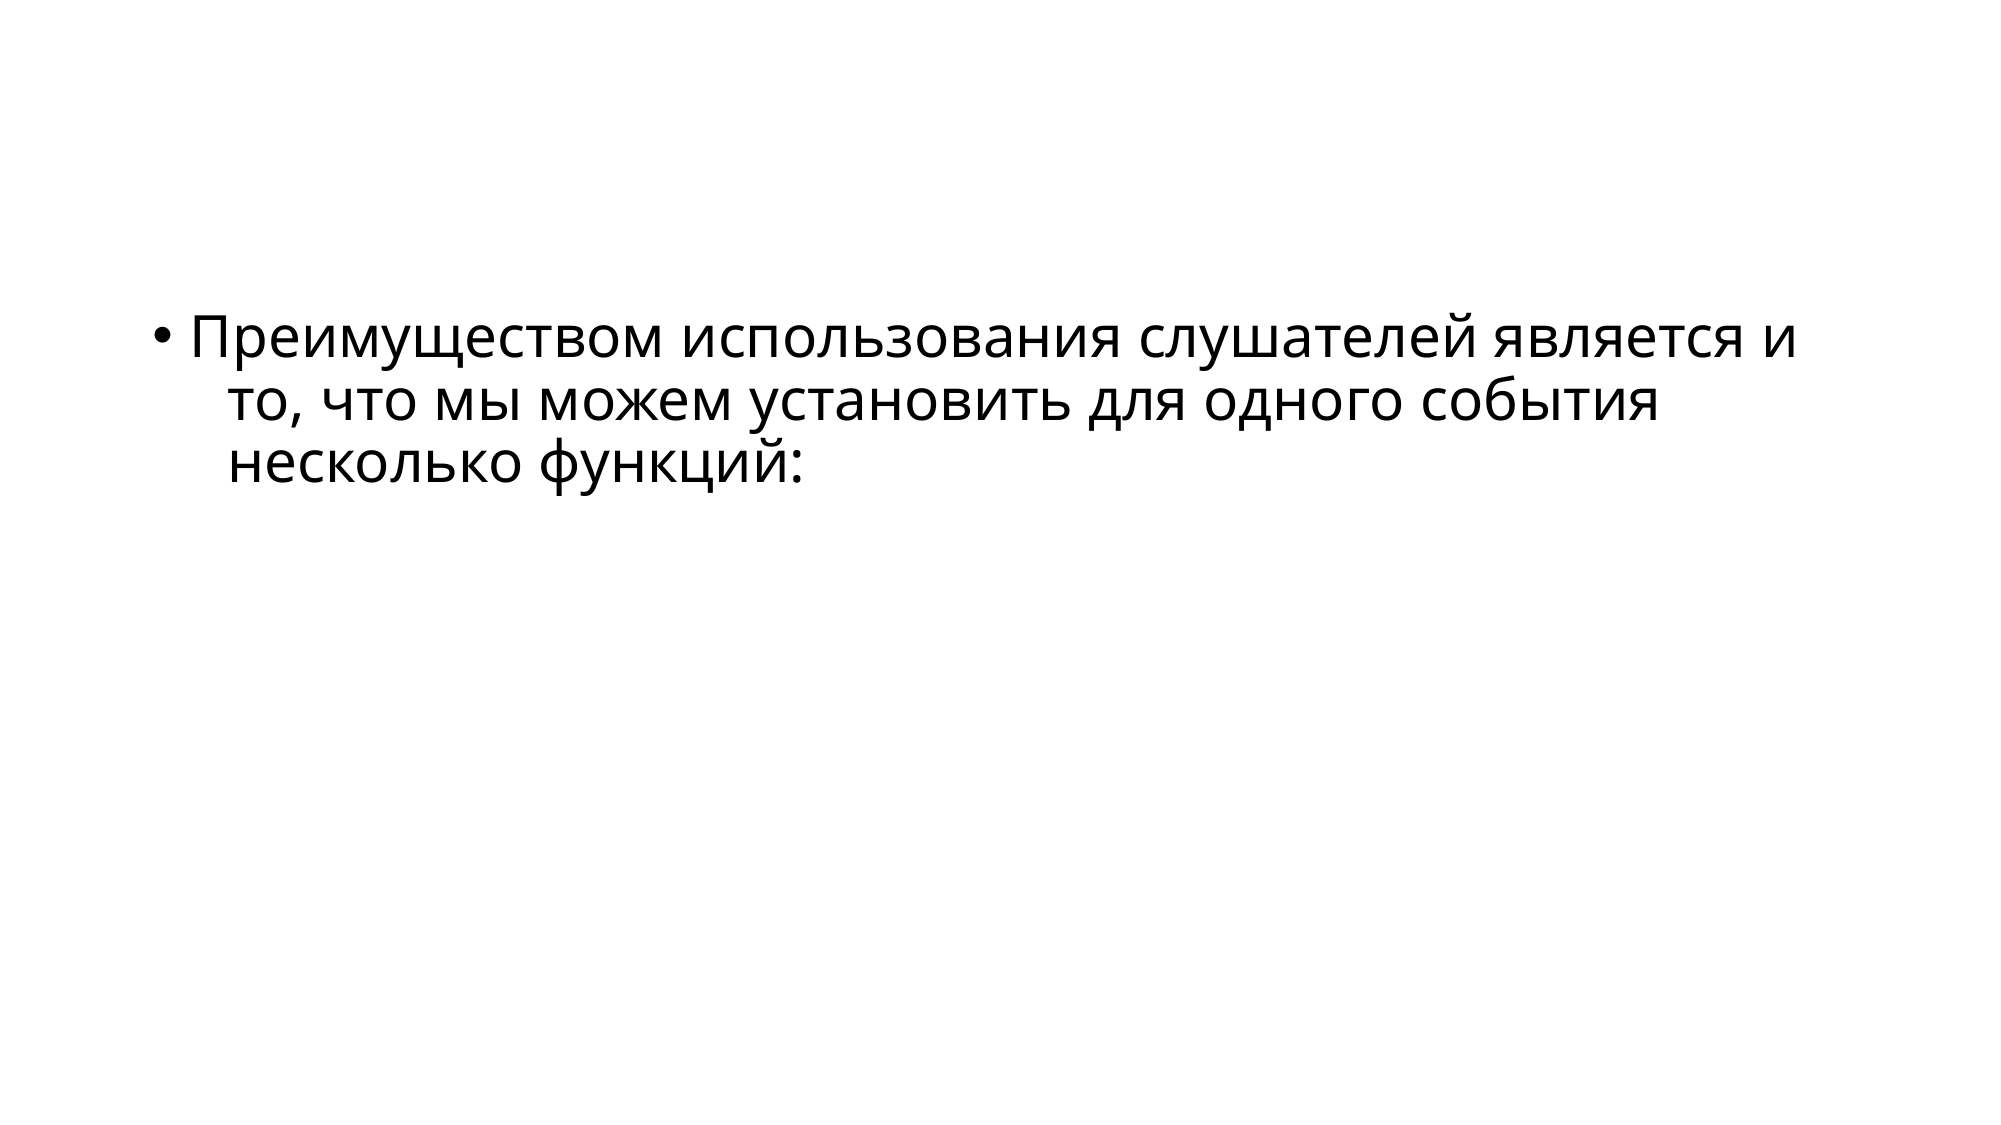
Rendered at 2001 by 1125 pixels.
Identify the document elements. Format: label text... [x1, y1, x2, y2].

list Преимуществом использования слушателей является и то, что мы можем установить для одного события несколько функций: [137, 299, 1863, 1014]
